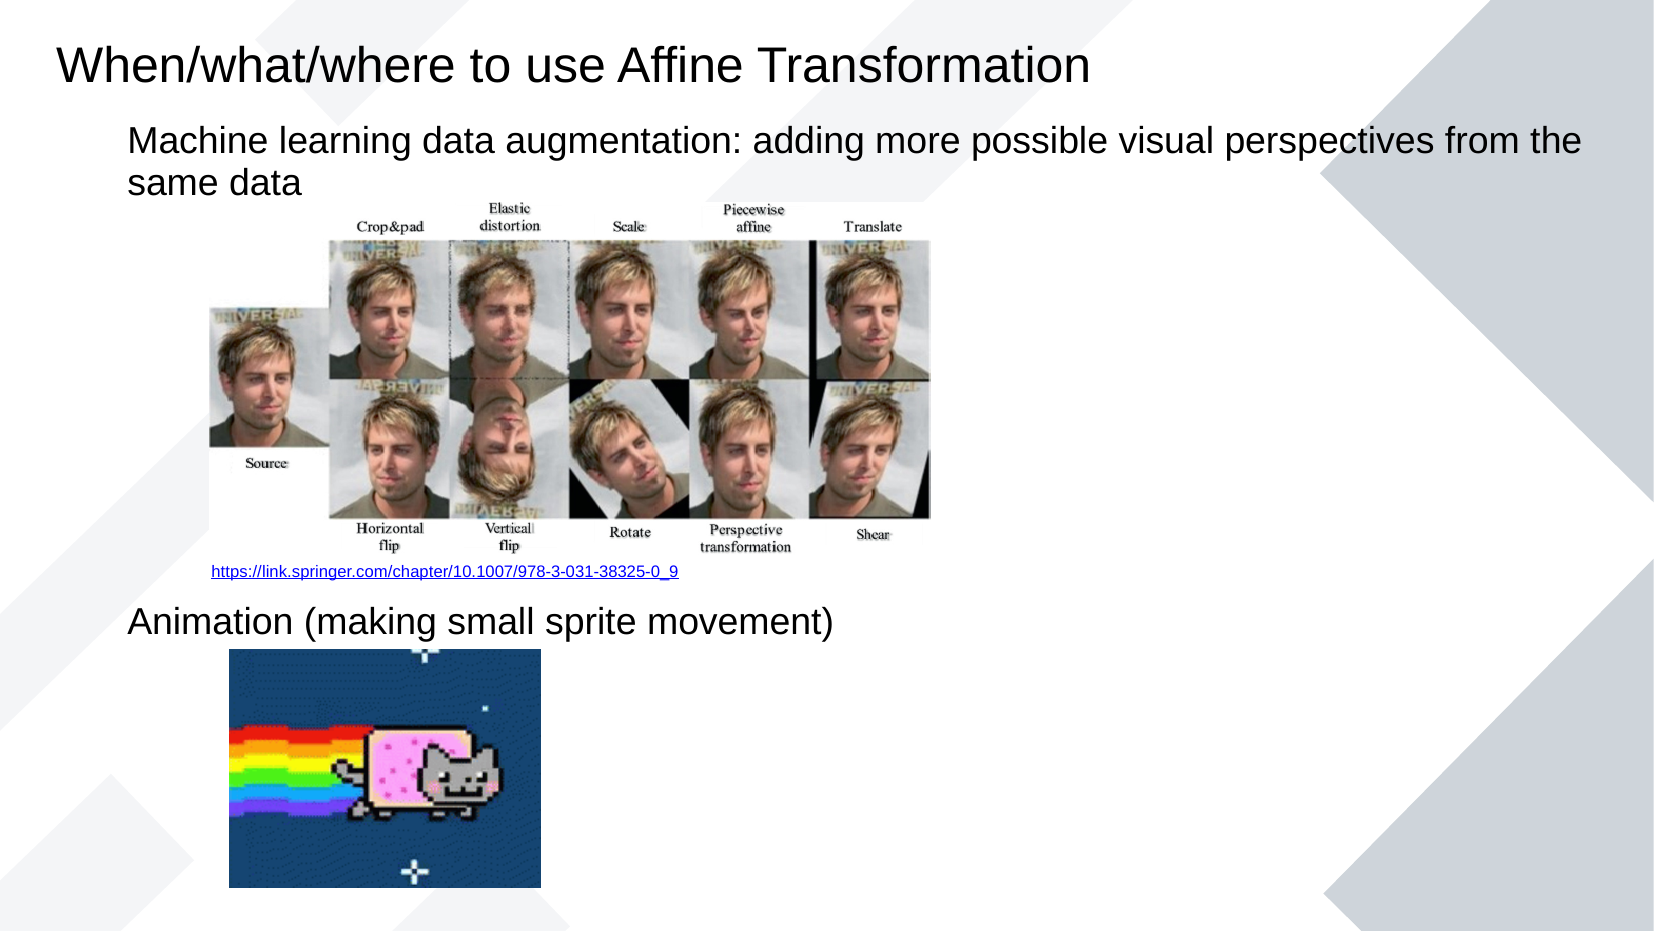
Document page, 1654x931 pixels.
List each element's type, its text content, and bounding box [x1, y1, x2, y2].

text_box Machine learning data augmentation: adding more possible visual perspectives from the same data Animation (making small sprite movement) [112, 112, 1622, 650]
picture [229, 649, 541, 888]
picture [209, 202, 931, 556]
text_box https://link.springer.com/chapter/10.1007/978-3-031-38325-0_9 [196, 554, 811, 595]
text_box When/what/where to use Affine Transformation [41, 29, 1216, 100]
